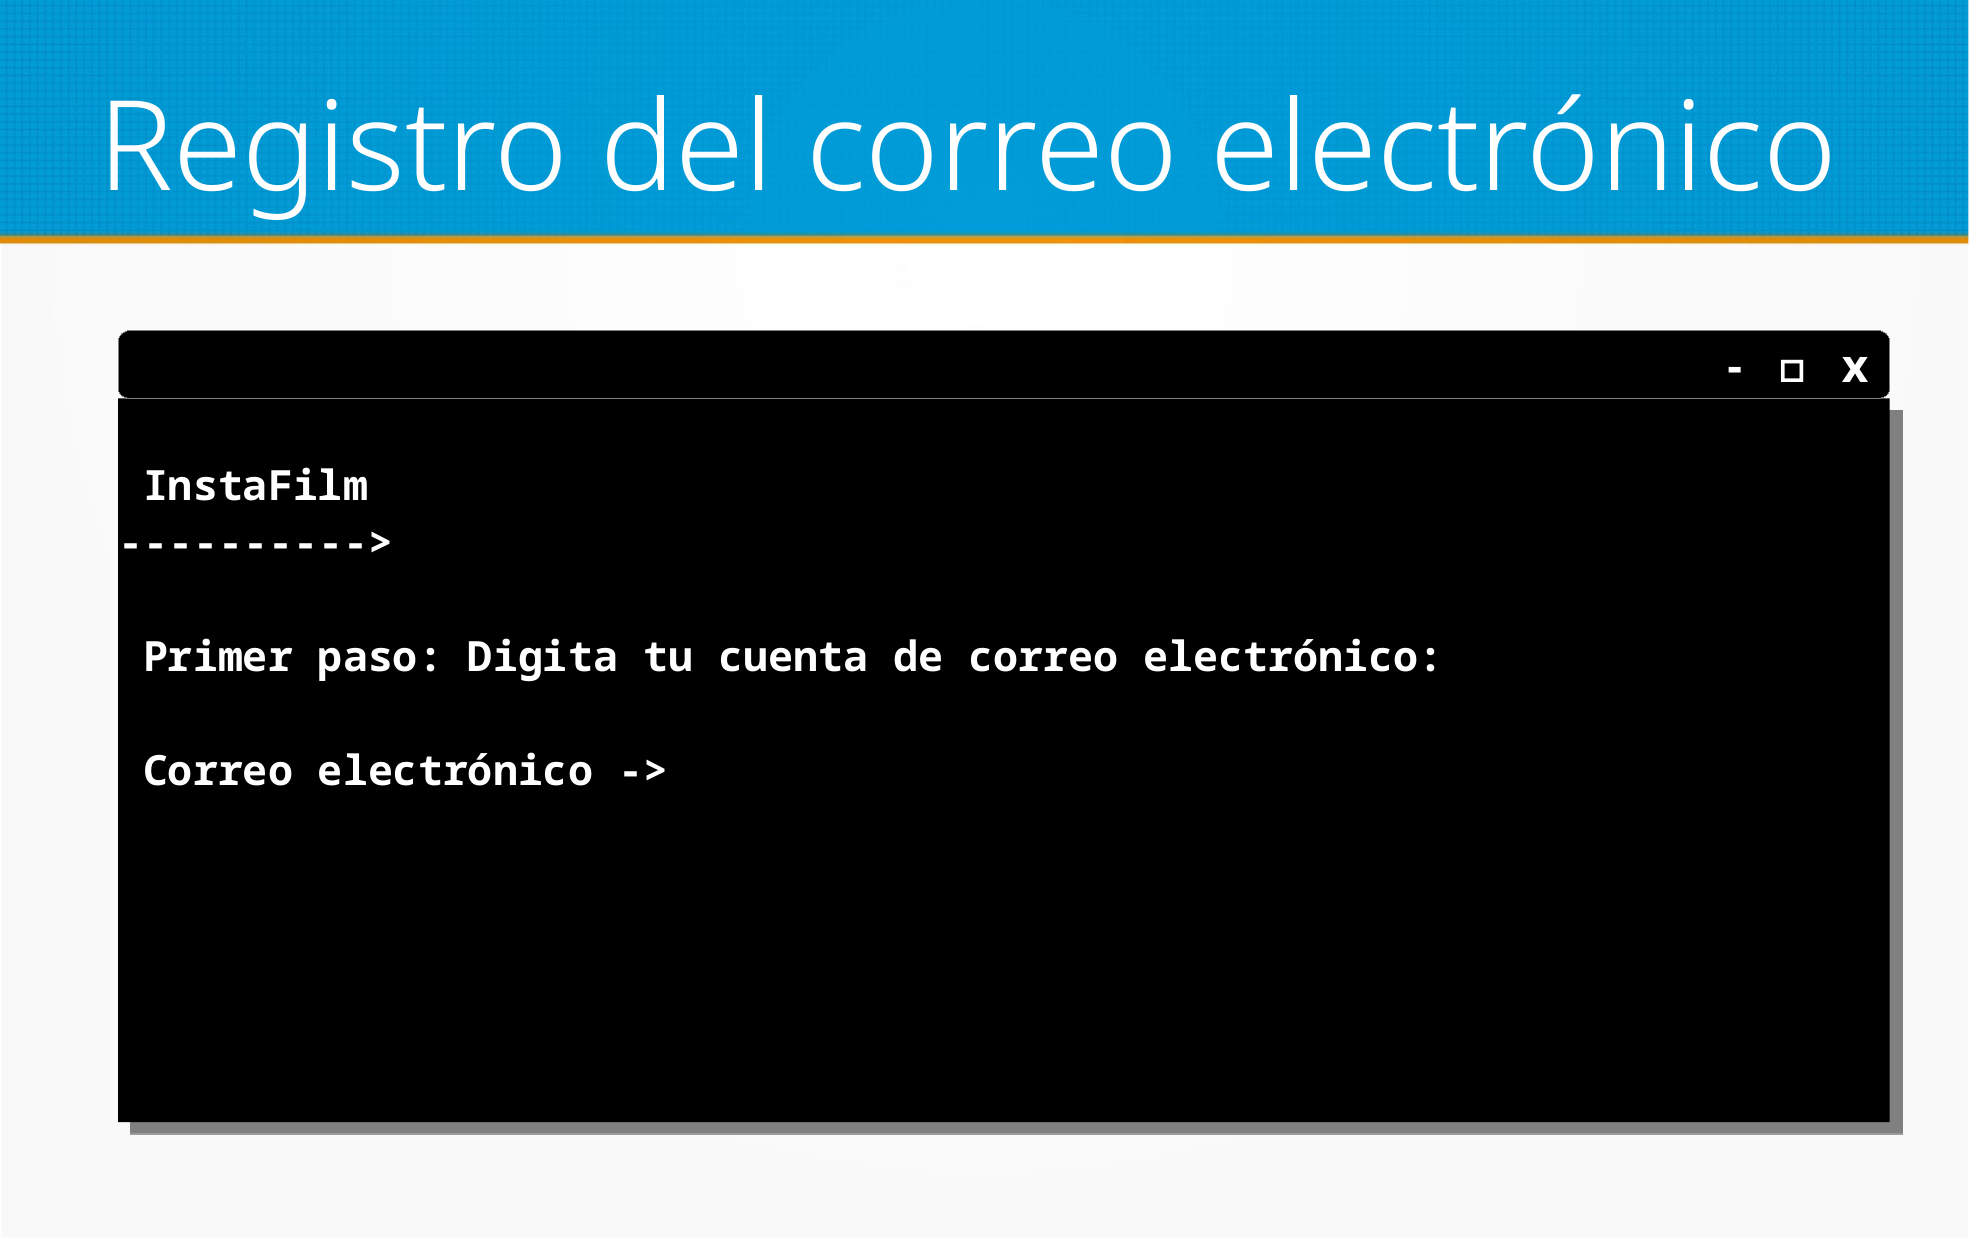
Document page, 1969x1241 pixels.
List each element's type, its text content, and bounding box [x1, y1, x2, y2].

title Registro del correo electrónico [98, 19, 1870, 227]
picture [0, 233, 1969, 1241]
text_box InstaFilm ----------> Primer paso: Digita tu cuenta de correo electrónico: Correo electrónico -> [118, 398, 1890, 1123]
text_box - □ x [118, 330, 1890, 399]
